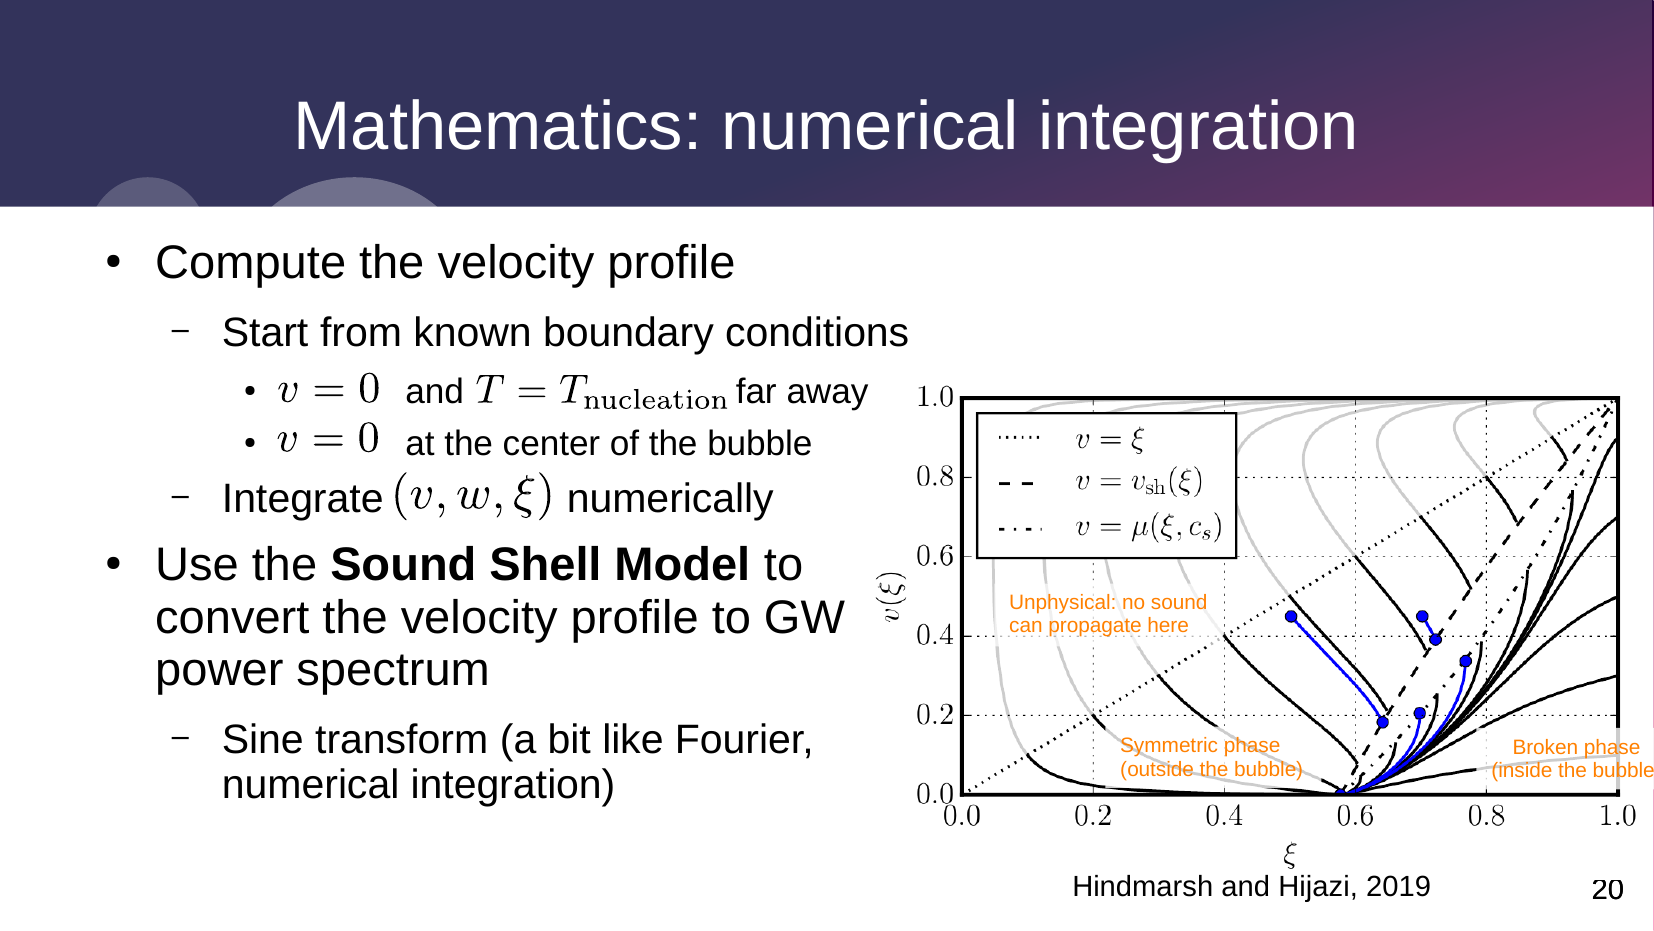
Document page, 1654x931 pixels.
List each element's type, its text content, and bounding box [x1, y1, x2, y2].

list Compute the velocity profile Start from known boundary conditions and far away at the center of the bubble Integrate numerically Use the Sound Shell Model to convert the velocity profile to GW power spectrum Sine transform (a bit like Fourier, numerical integration) [88, 236, 913, 827]
picture [276, 422, 378, 453]
picture [473, 373, 729, 411]
text_box Broken phase (inside the bubble) [1476, 727, 1654, 790]
title Mathematics: numerical integration [88, 44, 1565, 207]
text_box Hindmarsh and Hijazi, 2019 [1057, 862, 1551, 920]
picture [276, 372, 379, 403]
text_box Symmetric phase (outside the bubble) [1105, 726, 1322, 788]
picture [390, 472, 551, 521]
text_box Unphysical: no sound can propagate here [994, 583, 1224, 647]
picture [865, 364, 1647, 880]
